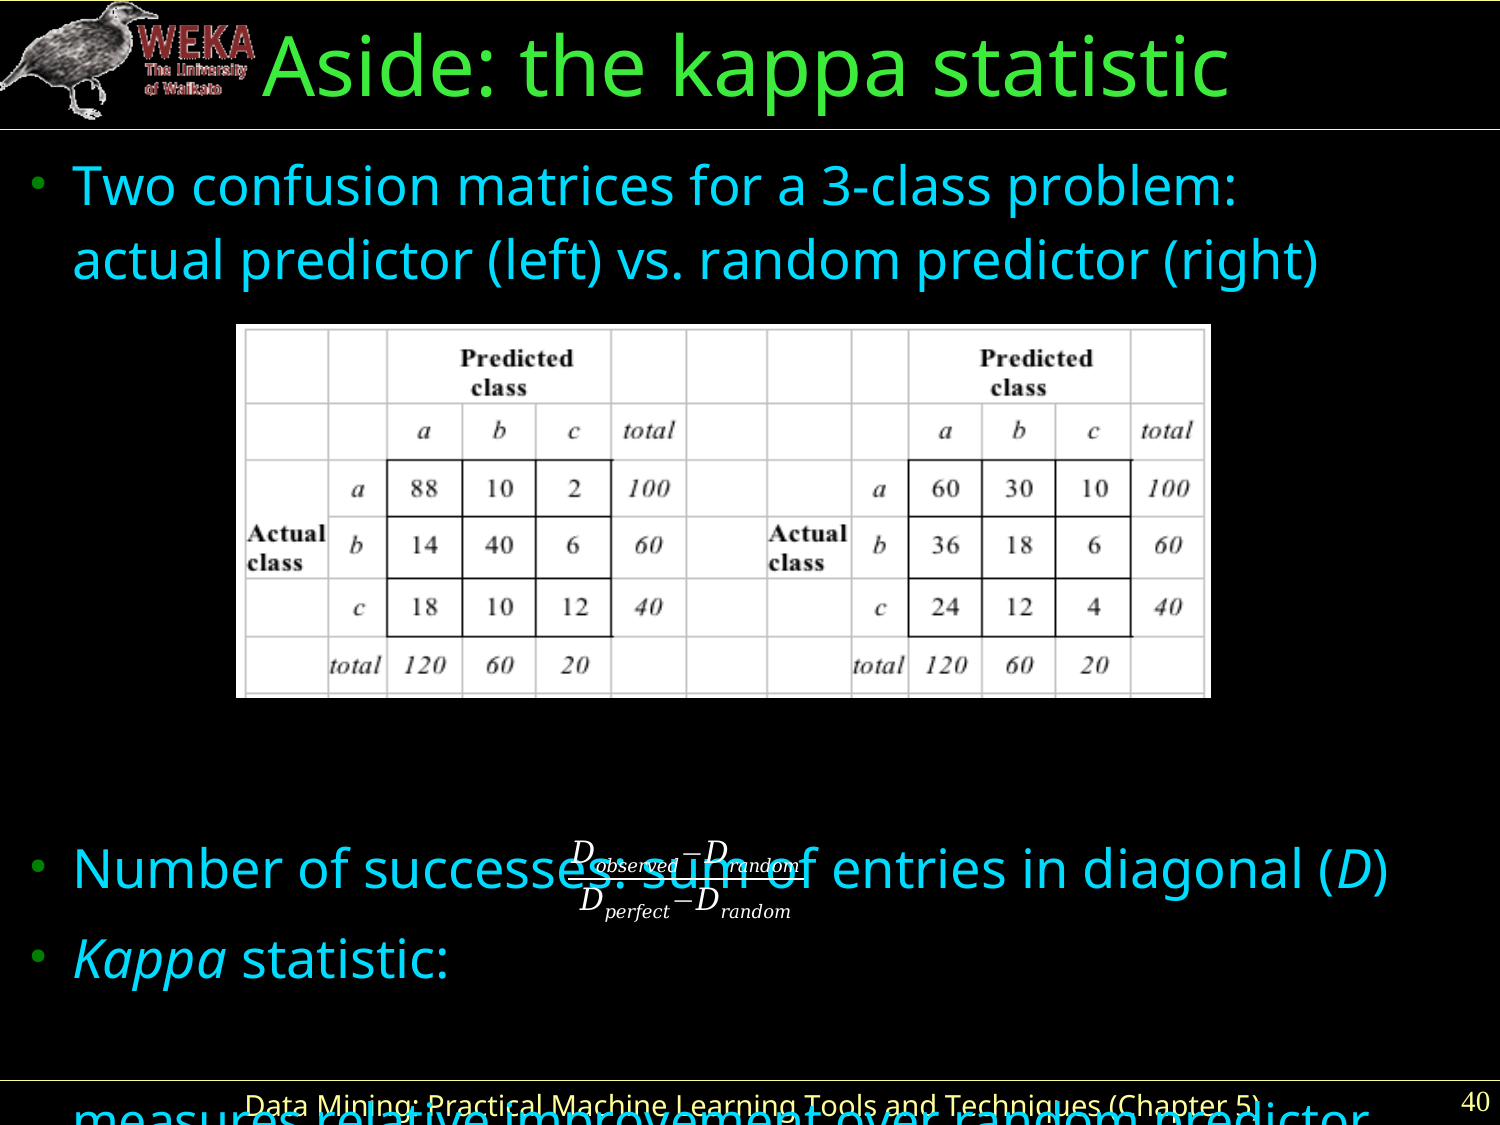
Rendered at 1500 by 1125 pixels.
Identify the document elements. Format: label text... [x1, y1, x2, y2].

picture [0, 1, 266, 129]
picture [236, 324, 1211, 698]
list Two confusion matrices for a 3-class problem: actual predictor (left) vs. random predictor (right) Number of successes: sum of entries in diagonal (D) Kappa statistic: measures relative improvement over random predictor [29, 147, 1477, 1064]
title Aside: the kappa statistic [353, 0, 1429, 147]
chart [561, 834, 812, 923]
